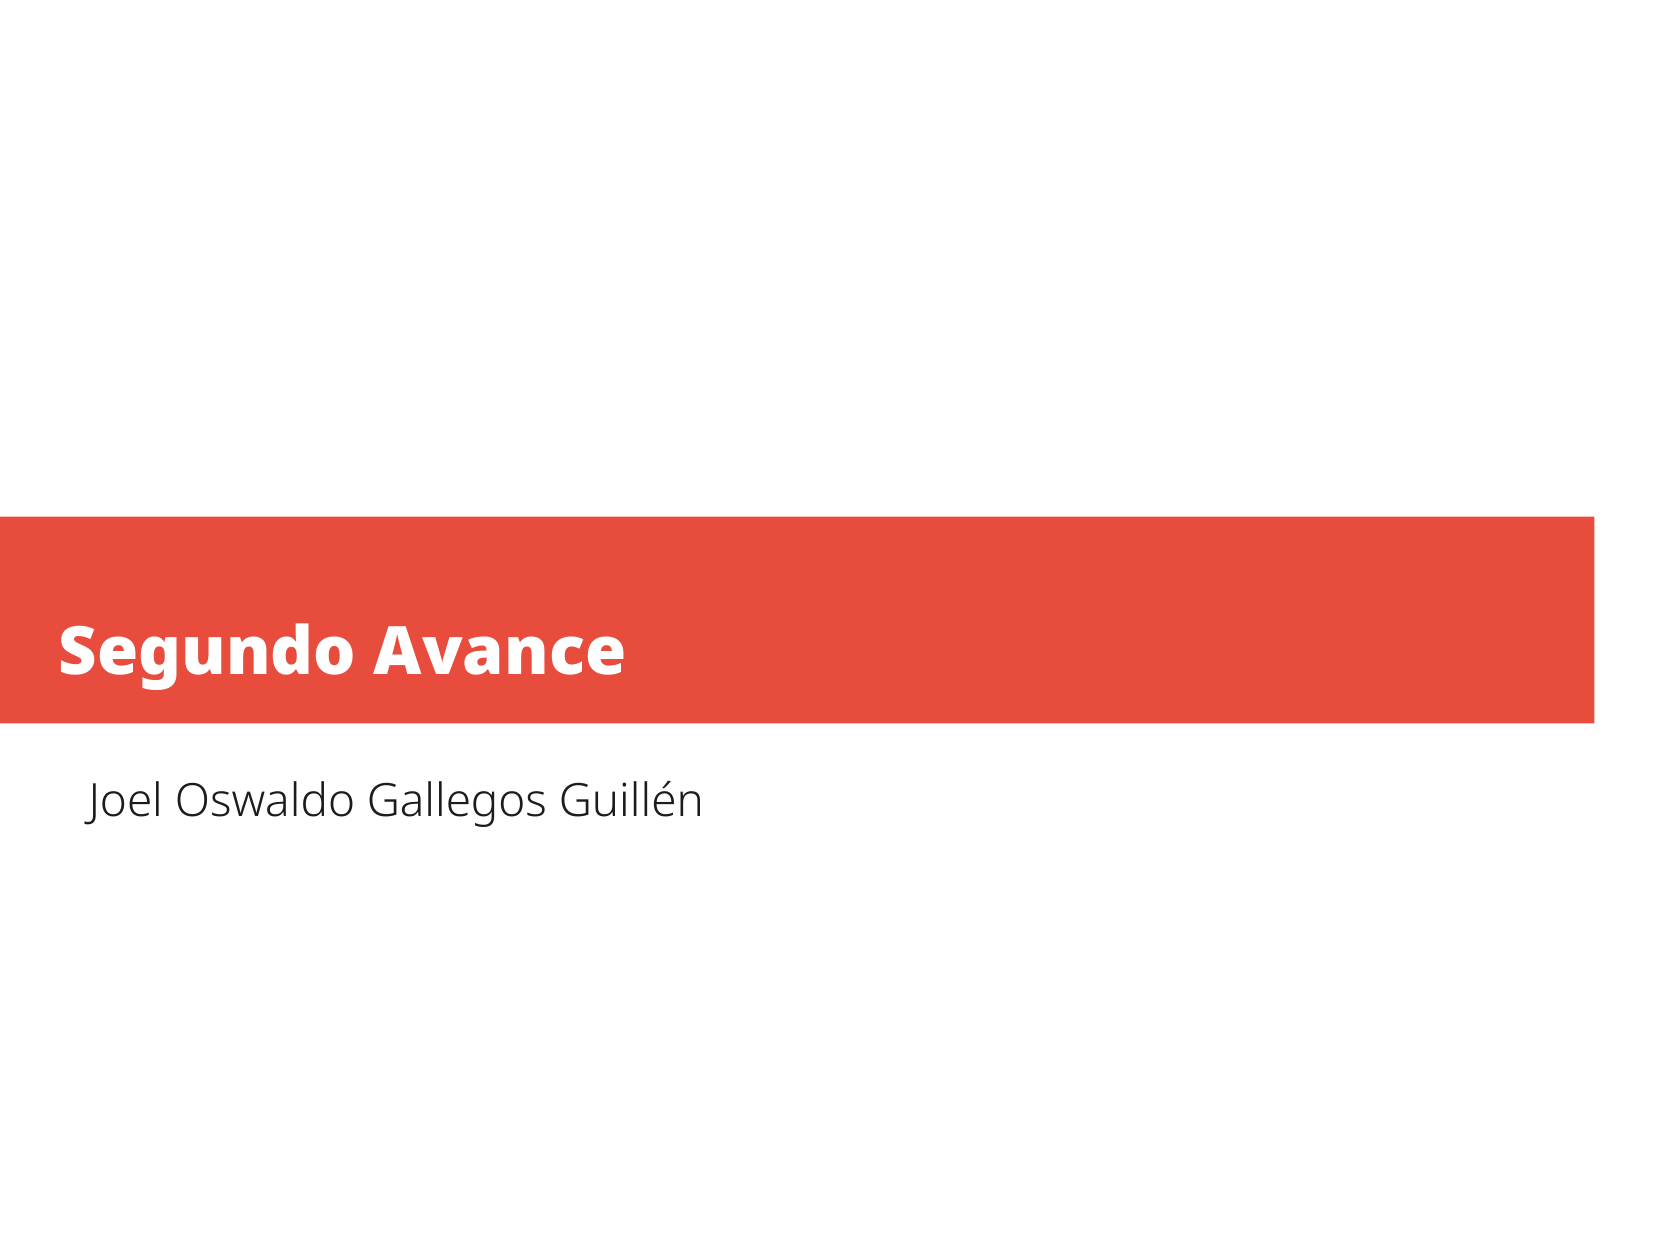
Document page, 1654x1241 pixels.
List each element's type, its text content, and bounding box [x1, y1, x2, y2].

subtitle Joel Oswaldo Gallegos Guillén [88, 767, 1595, 1182]
title Segundo Avance [59, 546, 1595, 694]
